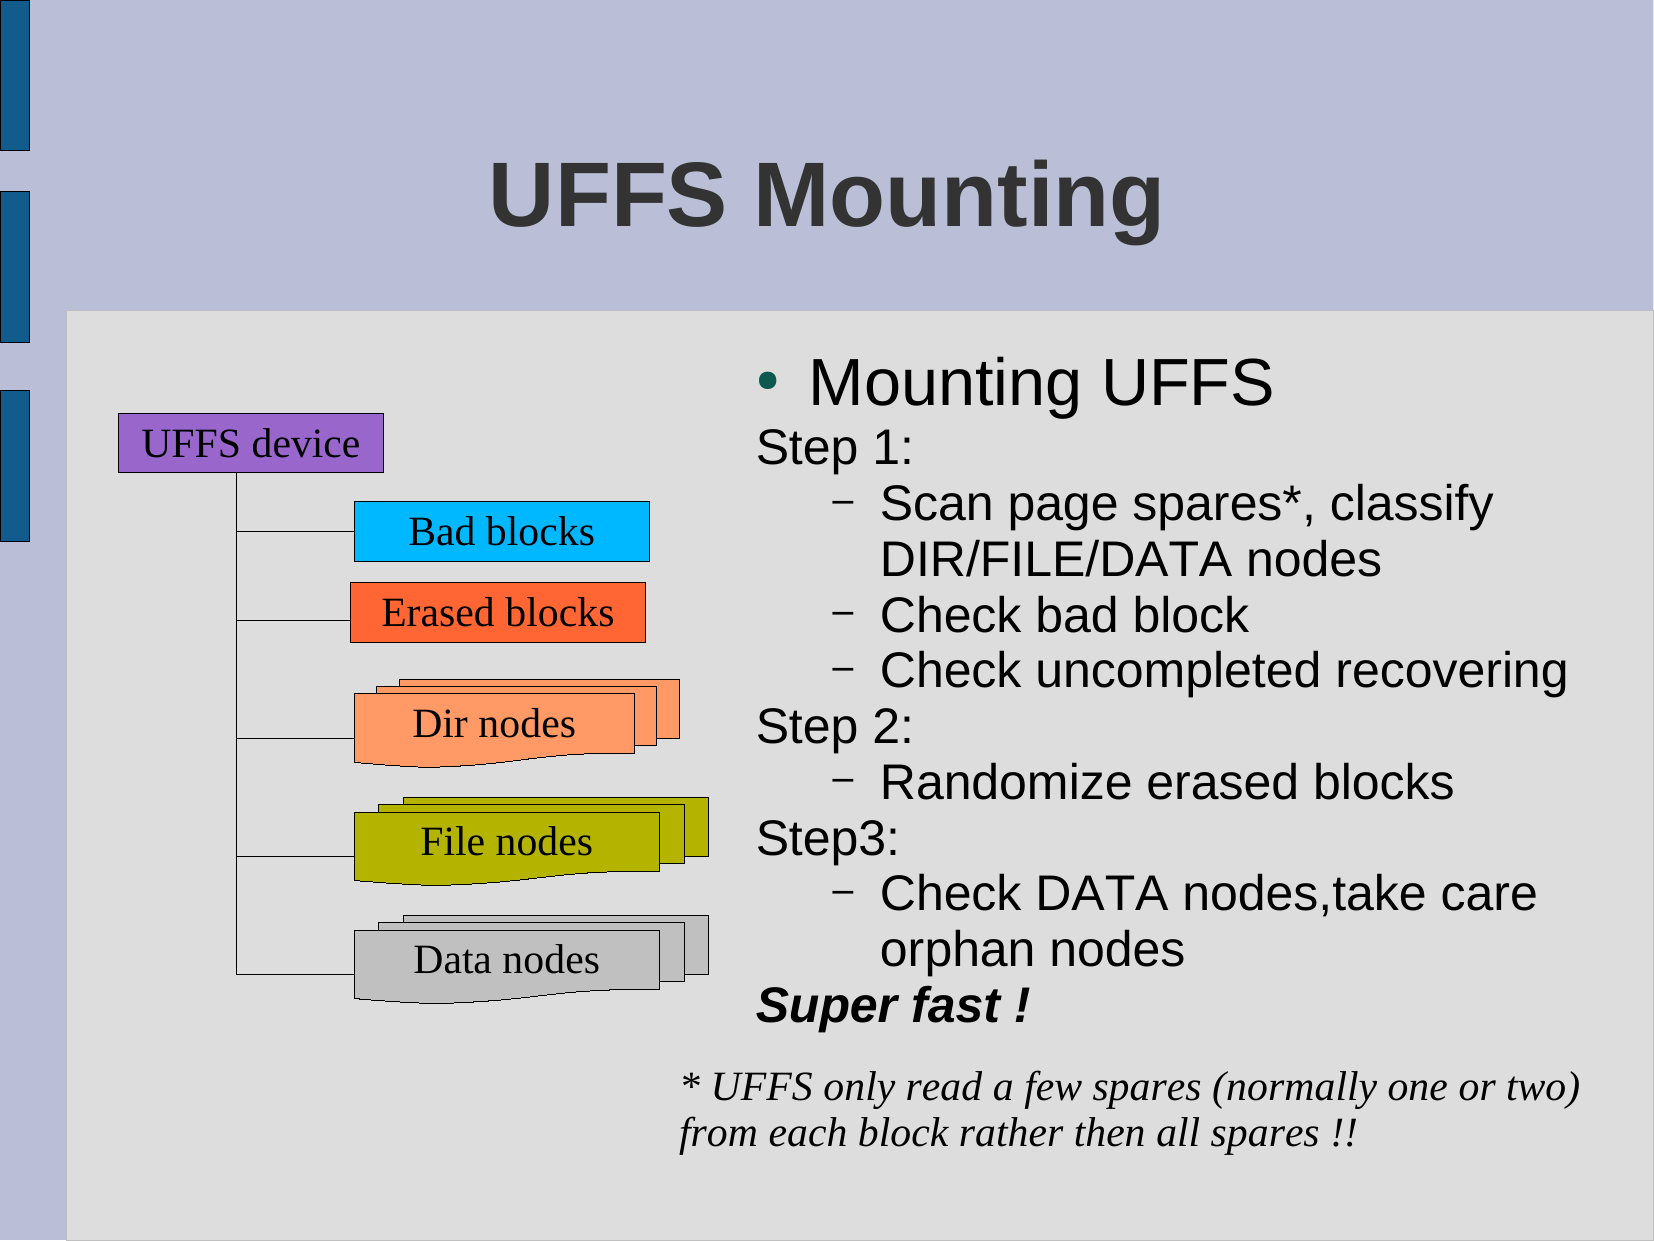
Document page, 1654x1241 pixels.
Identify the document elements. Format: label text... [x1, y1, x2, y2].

text_box File nodes [354, 797, 709, 886]
text_box Data nodes [354, 915, 709, 1004]
text_box Bad blocks [354, 501, 650, 562]
title UFFS Mounting [121, 91, 1534, 299]
text_box * UFFS only read a few spares (normally one or two) from each block rather then all spares !! [679, 1062, 1595, 1158]
text_box Dir nodes [354, 679, 680, 768]
text_box UFFS device [118, 413, 384, 473]
list Mounting UFFS Step 1: Scan page spares*, classify DIR/FILE/DATA nodes Check bad block Check uncompleted recovering Step 2: Randomize erased blocks Step3: Check DATA nodes,take care orphan nodes Super fast ! [738, 344, 1595, 1062]
text_box Erased blocks [350, 582, 646, 643]
